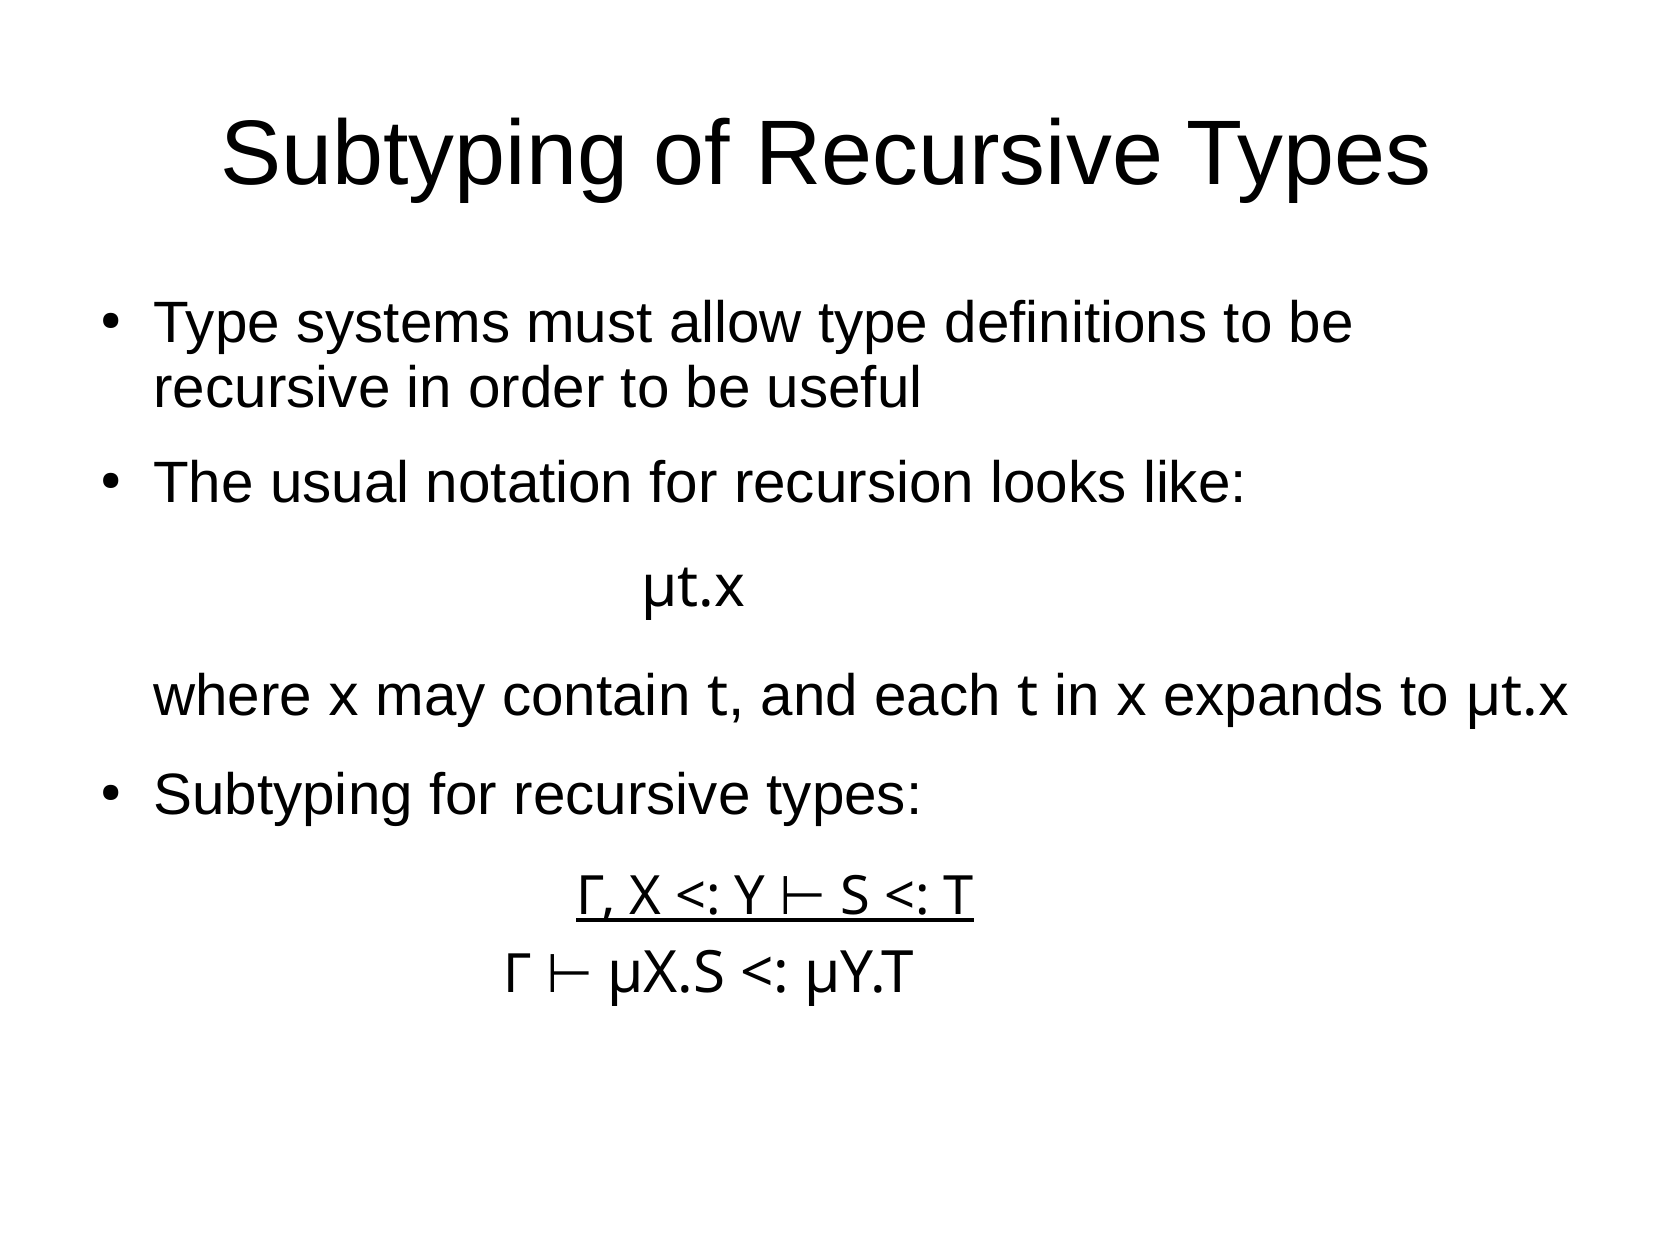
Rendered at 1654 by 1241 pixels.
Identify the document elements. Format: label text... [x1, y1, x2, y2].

title Subtyping of Recursive Types [82, 49, 1571, 257]
list Type systems must allow type definitions to be recursive in order to be useful The usual notation for recursion looks like: μt.x where x may contain t, and each t in x expands to μt.x Subtyping for recursive types: Γ, X <: Y ⊢ S <: T Γ ⊢ μX.S <: μY.T [82, 290, 1571, 1109]
